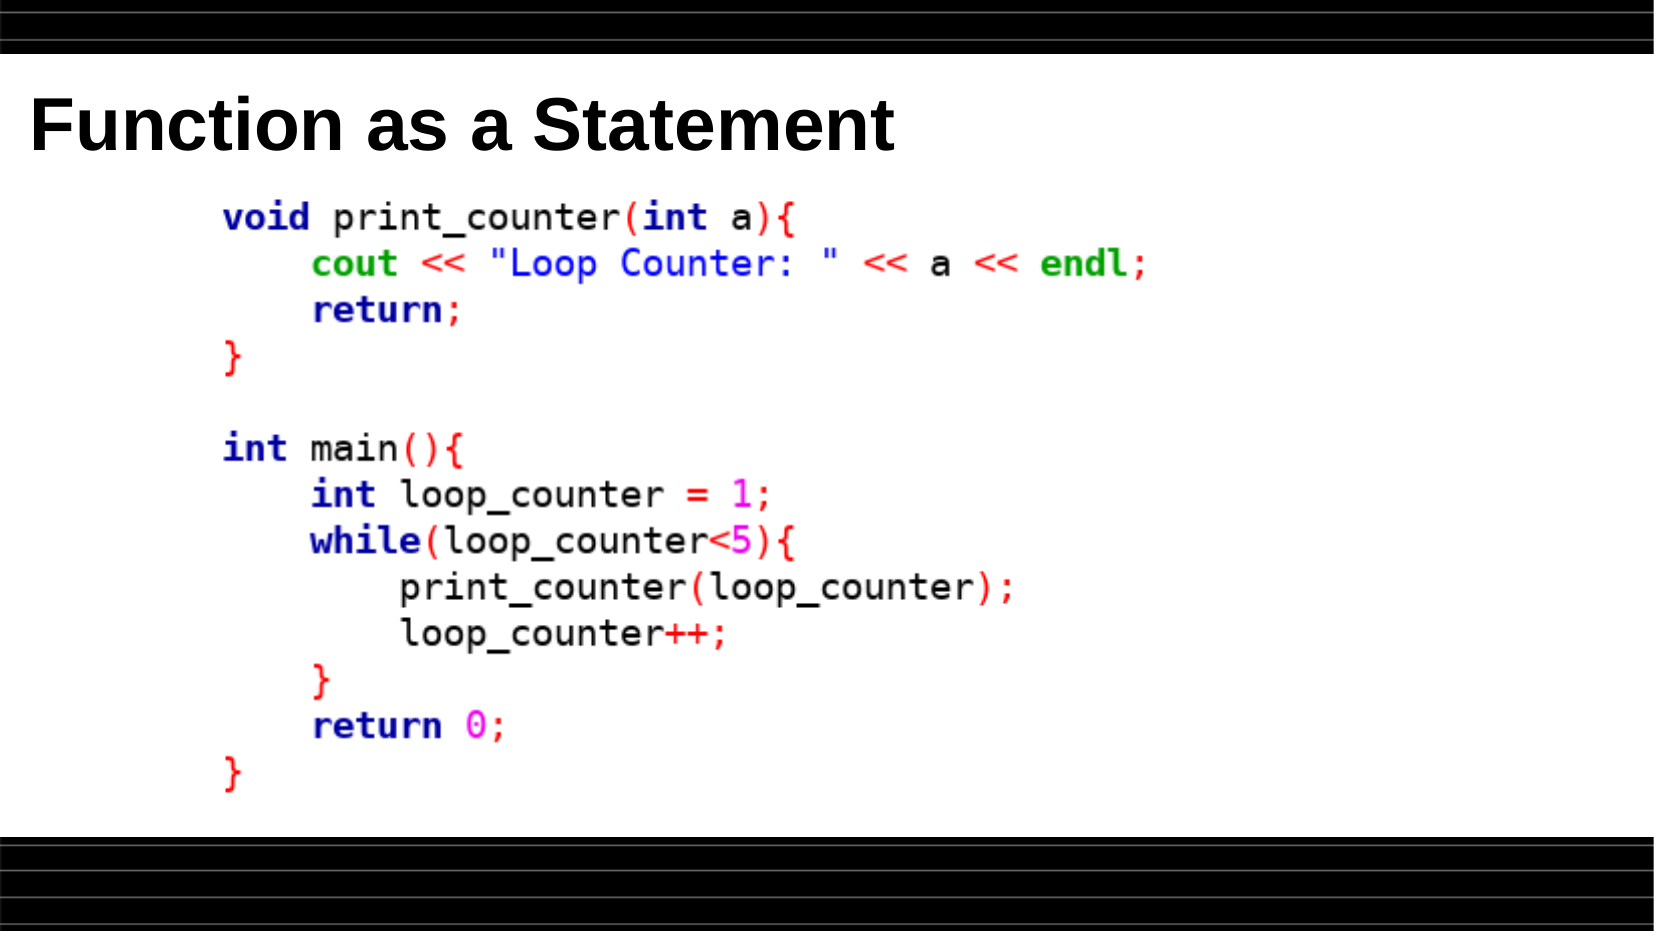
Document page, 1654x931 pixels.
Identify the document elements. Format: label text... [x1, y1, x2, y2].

picture [0, 0, 1654, 54]
picture [220, 194, 1171, 815]
text_box Function as a Statement [15, 75, 1546, 174]
picture [0, 837, 1654, 931]
